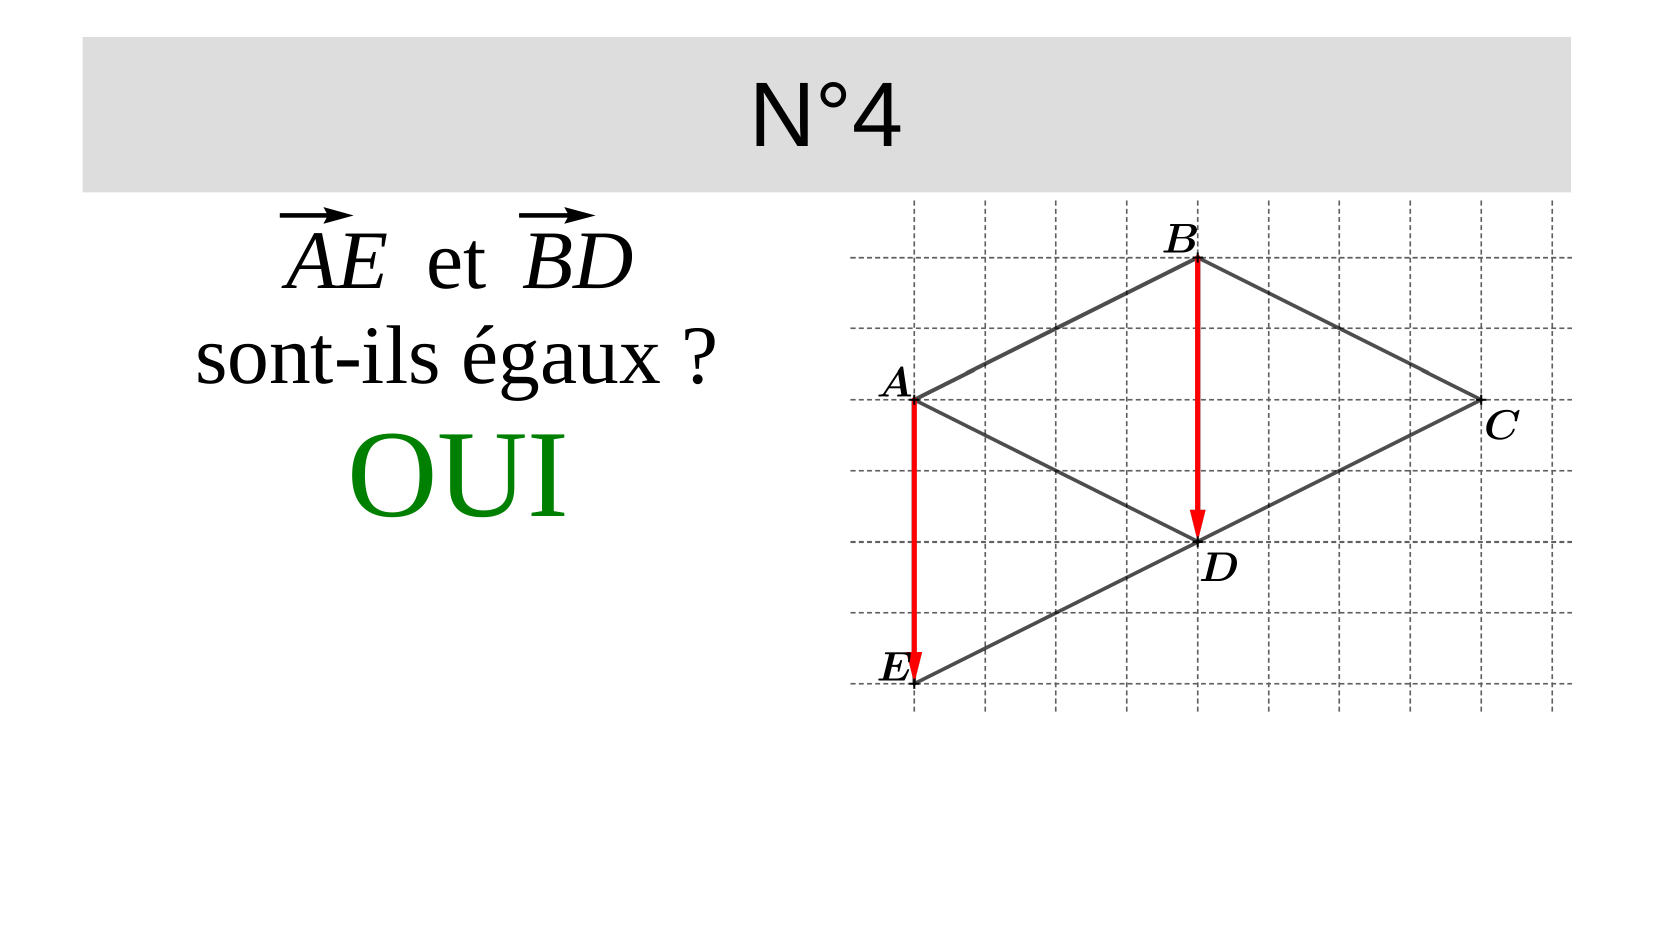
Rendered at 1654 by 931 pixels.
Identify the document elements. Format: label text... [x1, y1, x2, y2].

title N°4 [82, 37, 1571, 193]
chart [188, 202, 726, 402]
picture [850, 200, 1572, 713]
chart [339, 405, 579, 544]
